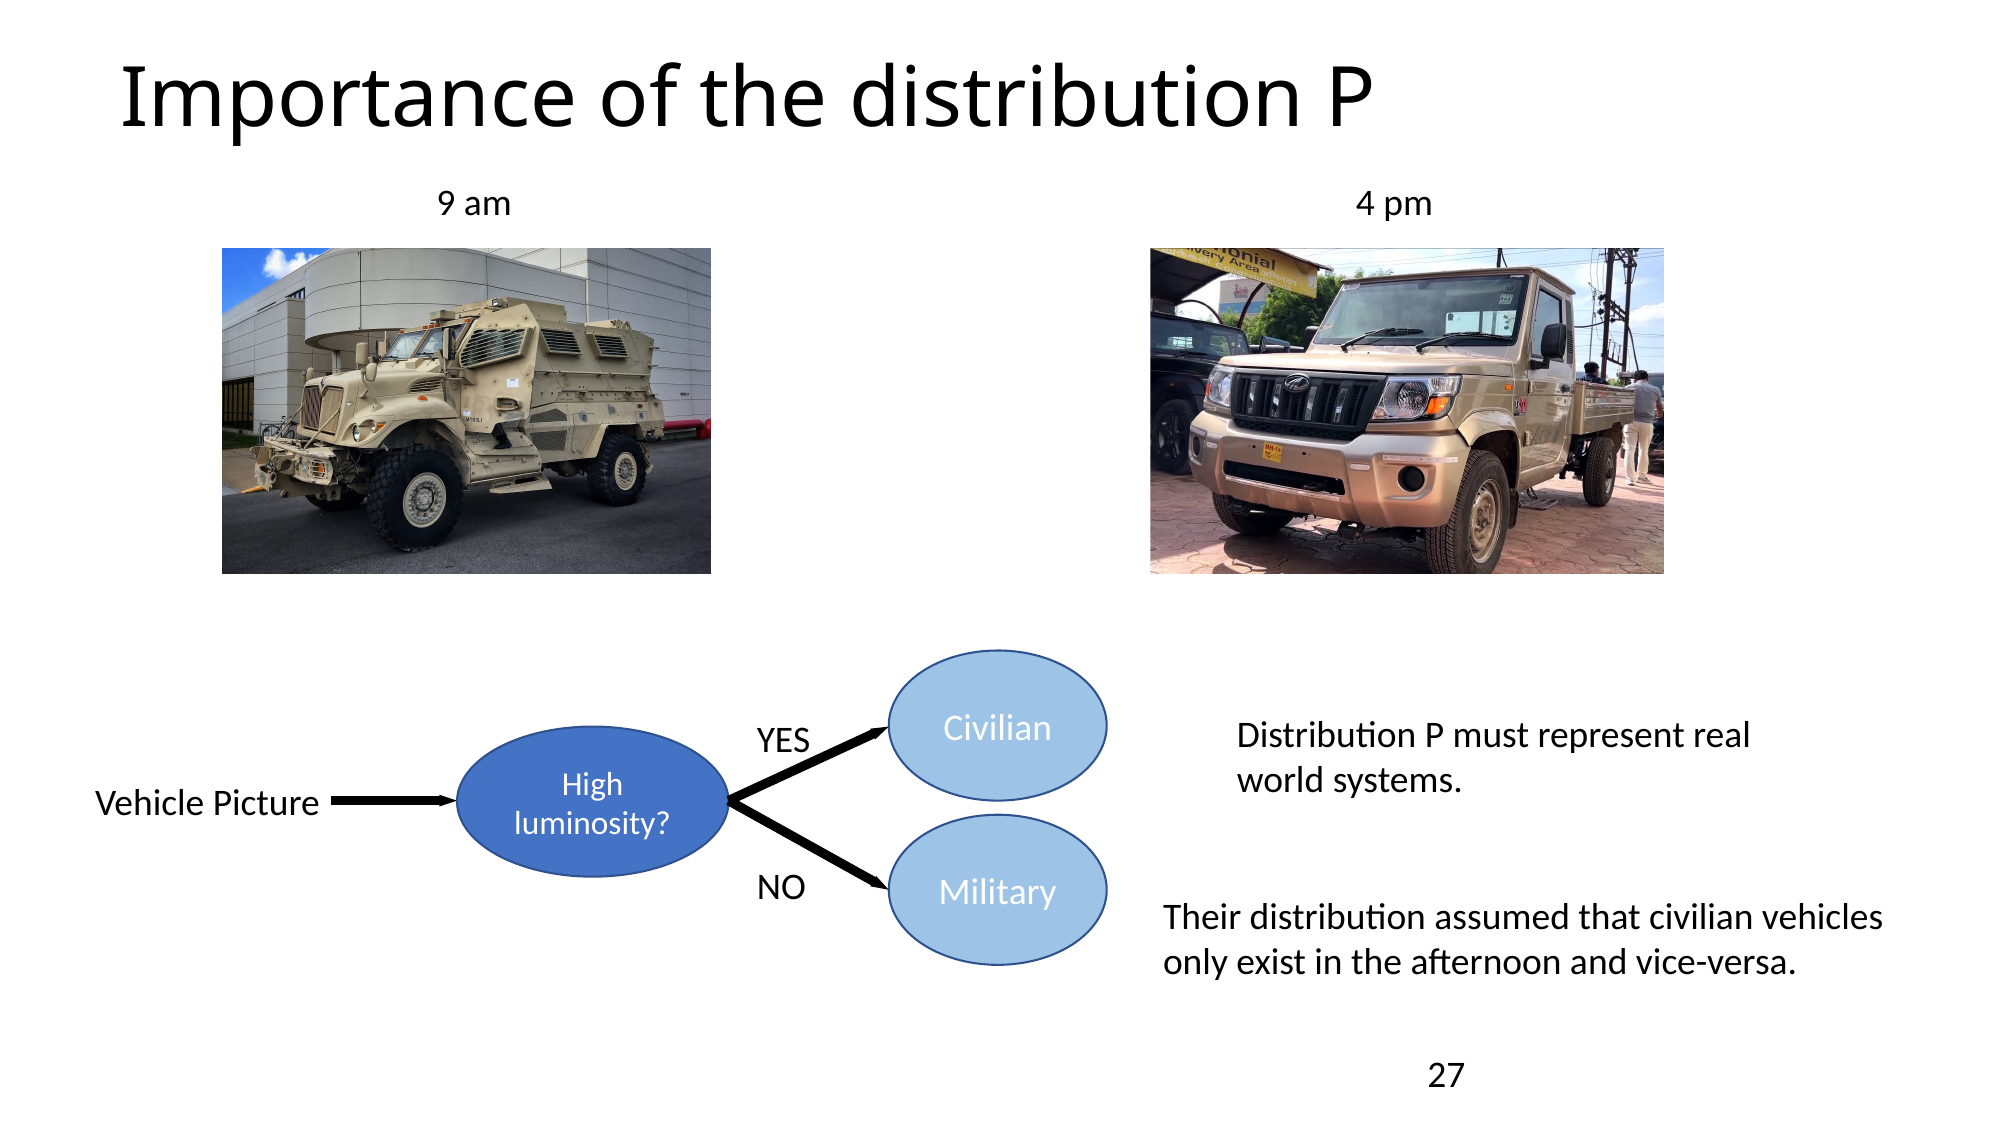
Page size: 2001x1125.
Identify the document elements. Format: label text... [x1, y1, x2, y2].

text_box 4 pm [1340, 170, 1766, 232]
picture [222, 248, 711, 574]
text_box NO [741, 854, 848, 915]
text_box Civilian [888, 650, 1107, 801]
text_box 9 am [421, 170, 729, 232]
text_box [1412, 1042, 1863, 1103]
text_box Their distribution assumed that civilian vehicles only exist in the afternoon and vice-versa. [1148, 884, 1941, 991]
text_box Distribution P must represent real world systems. [1221, 702, 1791, 809]
text_box High luminosity? [457, 726, 729, 877]
text_box YES [741, 707, 826, 768]
picture [1150, 248, 1664, 574]
text_box Vehicle Picture [79, 770, 352, 831]
text_box Military [888, 814, 1107, 965]
text_box Importance of the distribution P [105, 36, 1412, 153]
